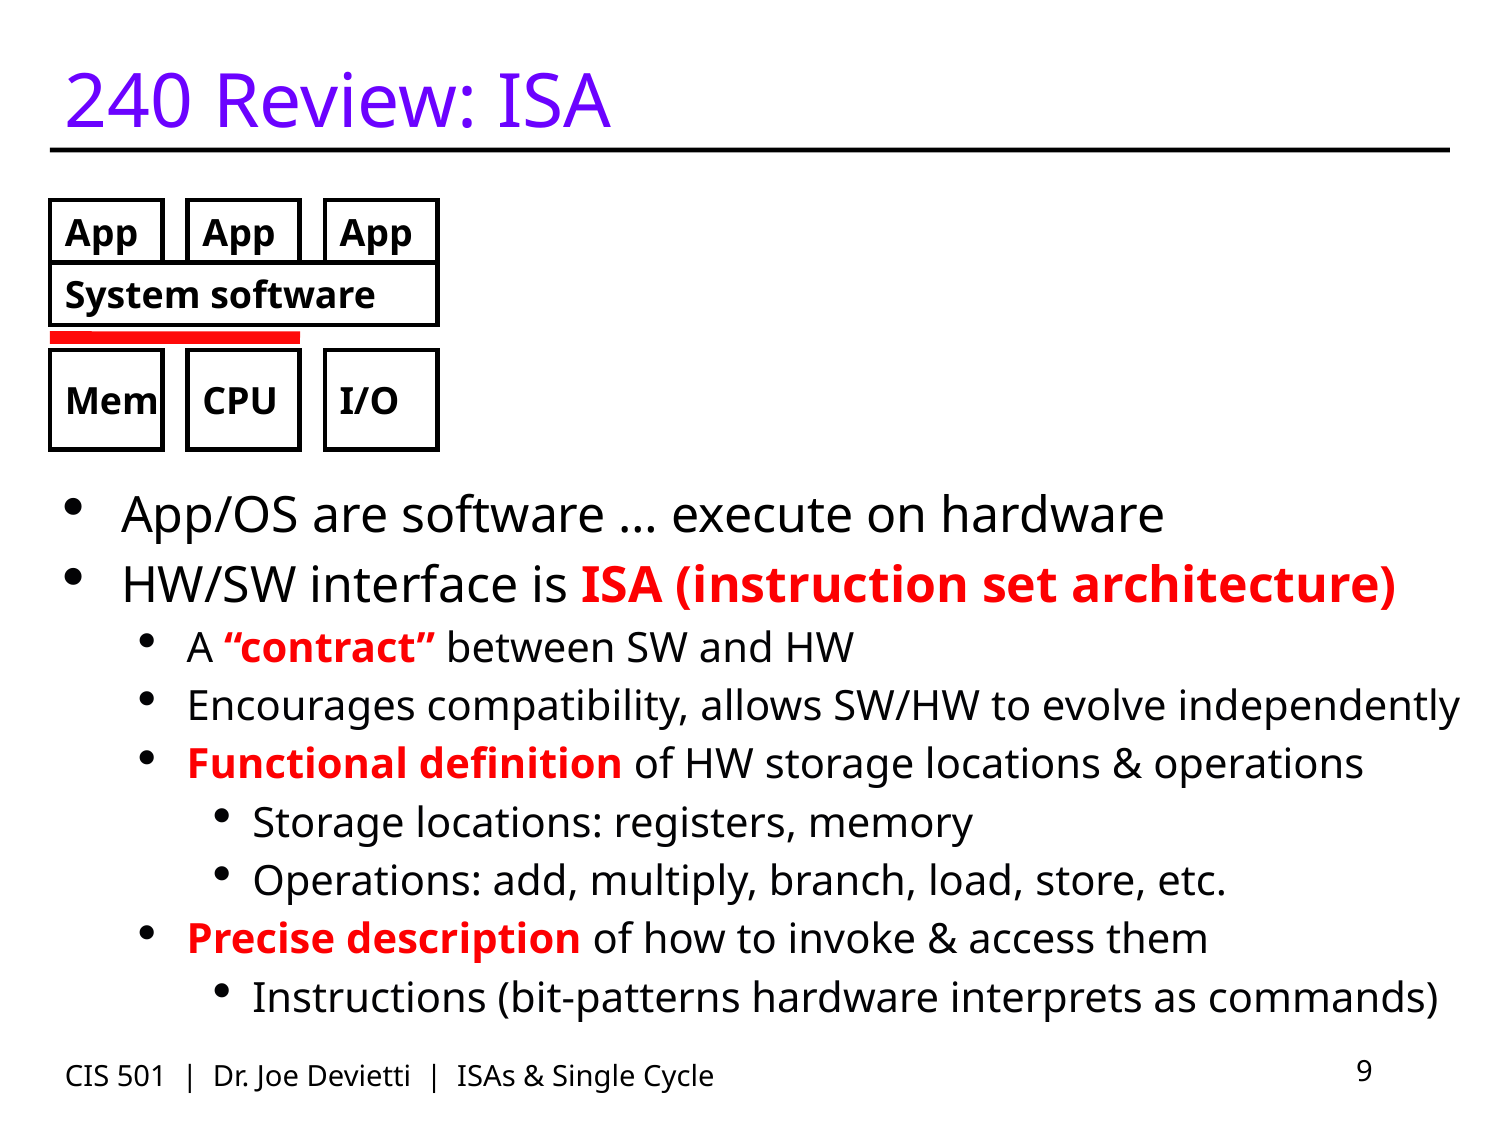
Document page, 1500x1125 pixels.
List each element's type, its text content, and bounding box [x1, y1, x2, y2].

text_box App [187, 200, 300, 263]
text_box CPU [187, 349, 300, 450]
text_box App [324, 200, 438, 263]
text_box 240 Review: ISA [49, 37, 1375, 150]
text_box App/OS are software … execute on hardware HW/SW interface is ISA (instruction set architecture) A “contract” between SW and HW Encourages compatibility, allows SW/HW to evolve independently Functional definition of HW storage locations & operations Storage locations: registers, memory Operations: add, multiply, branch, load, store, etc. Precise description of how to invoke & access them Instructions (bit-patterns hardware interprets as commands) [49, 474, 1500, 1025]
text_box I/O [324, 349, 438, 450]
text_box <number> [1074, 1049, 1388, 1100]
text_box Mem [49, 349, 163, 450]
text_box App [49, 200, 163, 263]
text_box System software [50, 262, 438, 325]
text_box CIS 501 | Dr. Joe Devietti | ISAs & Single Cycle [49, 1049, 988, 1100]
